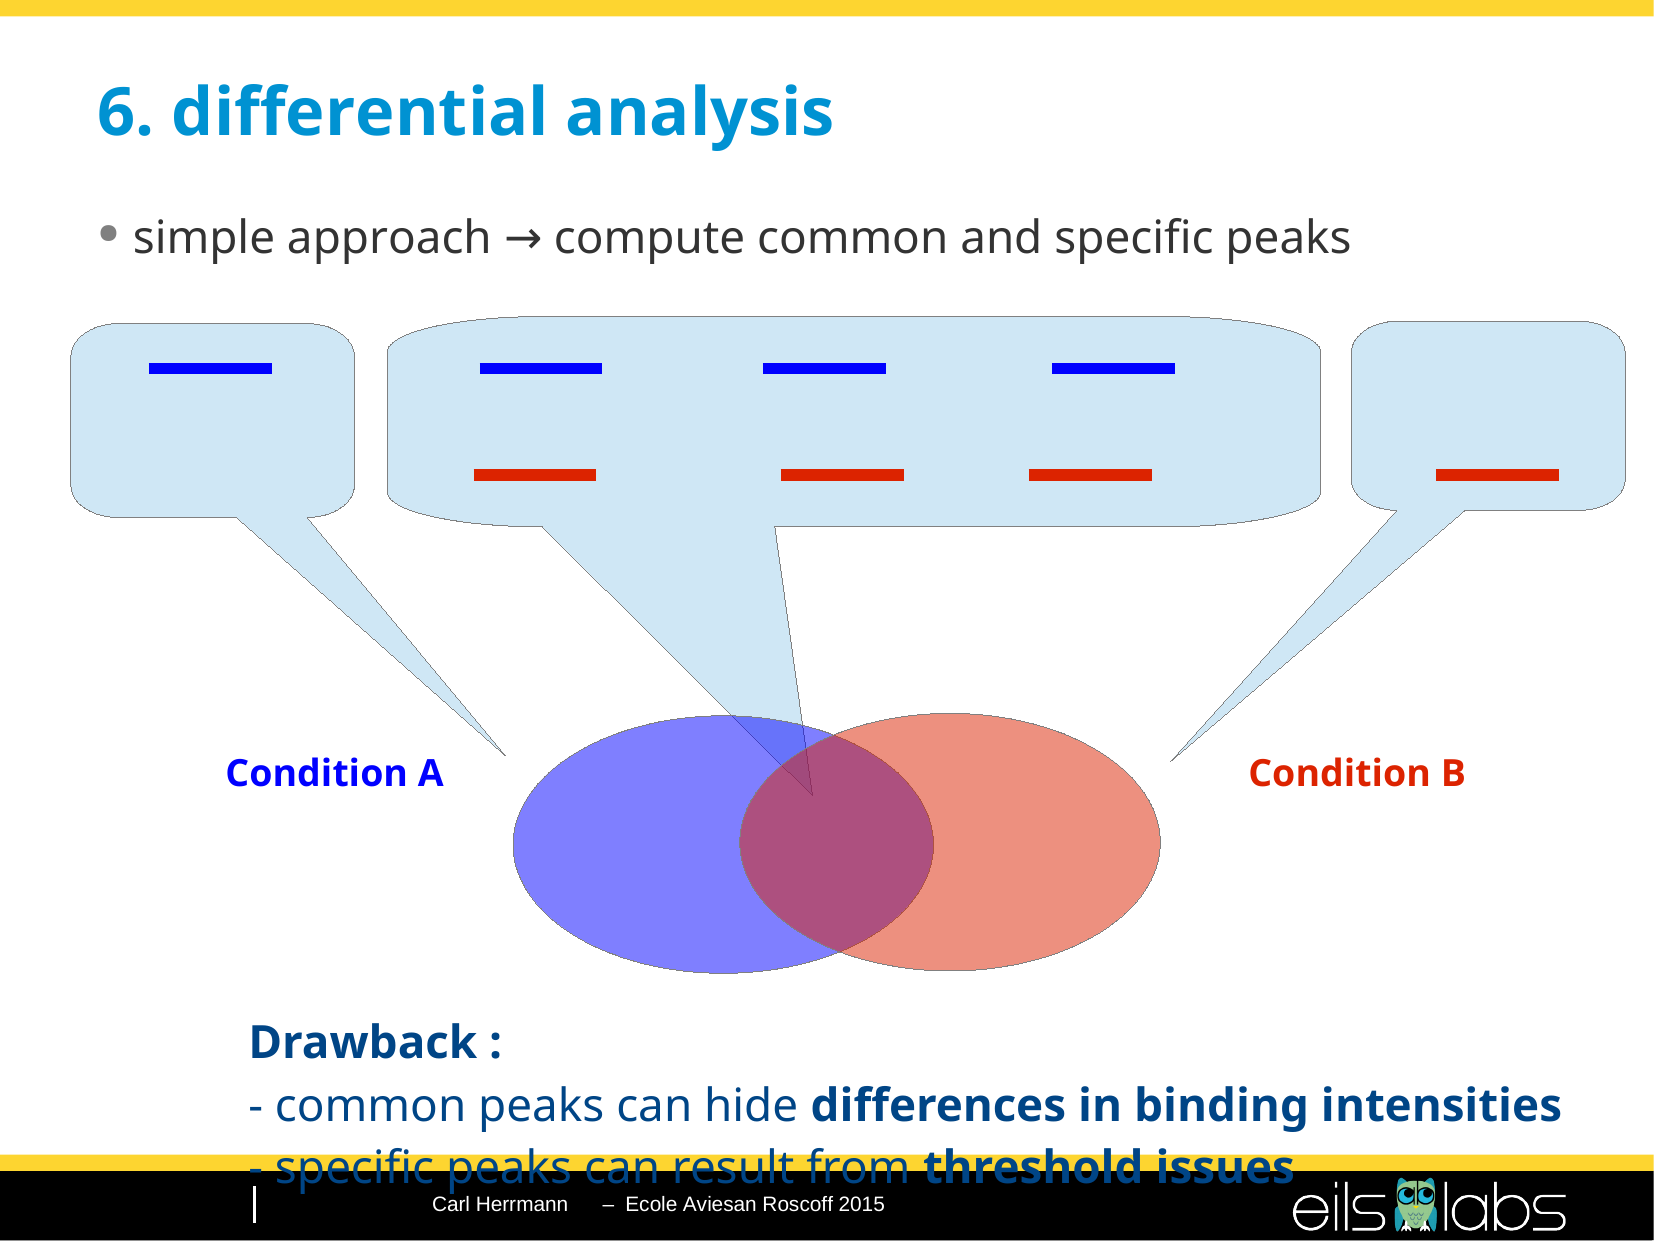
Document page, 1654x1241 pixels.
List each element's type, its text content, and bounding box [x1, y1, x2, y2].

text_box Condition B [1233, 739, 1482, 806]
picture [1292, 1205, 1566, 1232]
text_box Drawback : - common peaks can hide differences in binding intensities - specific peaks can result from threshold issues [233, 1002, 1571, 1205]
text_box [1571, 321, 1626, 511]
text_box [513, 713, 1161, 974]
title 6. differential analysis [82, 61, 1571, 168]
text_box [70, 335, 82, 506]
list simple approach → compute common and specific peaks [82, 199, 1571, 935]
text_box Condition A [210, 739, 459, 806]
